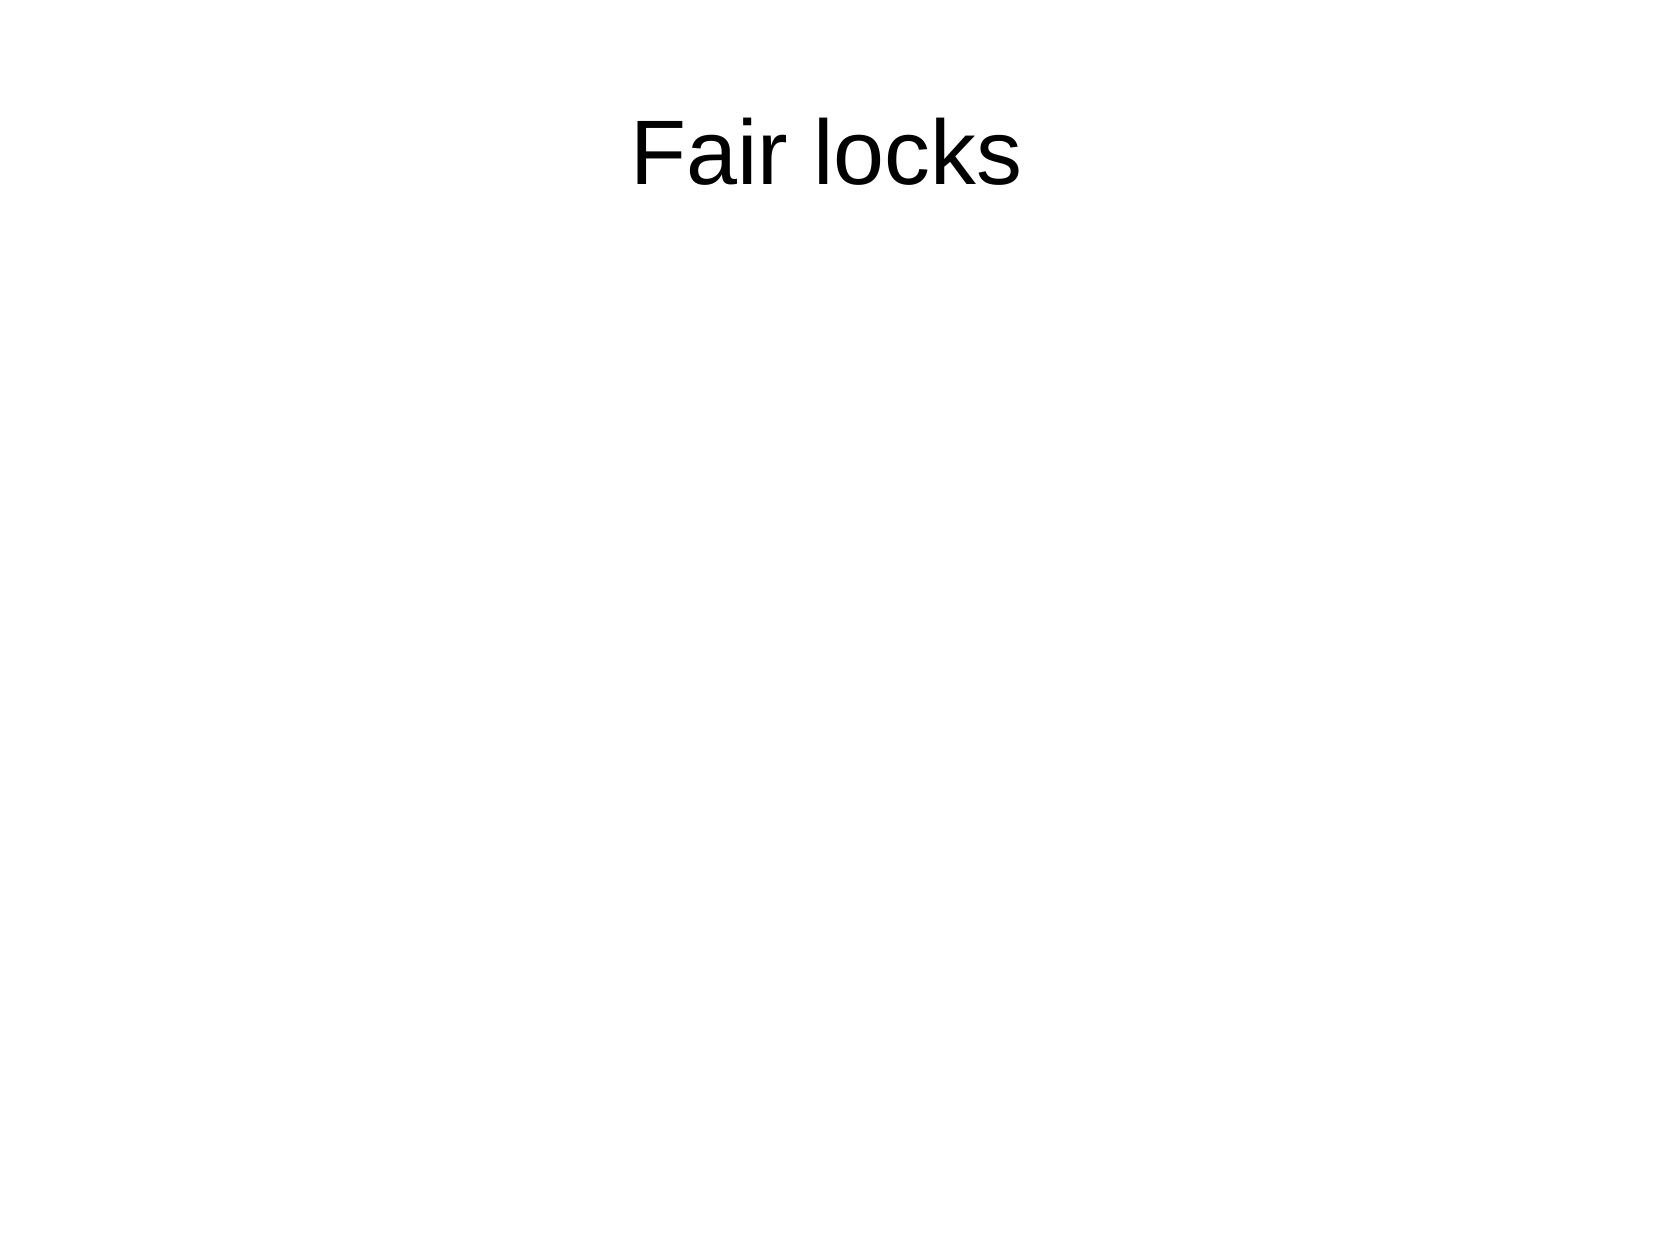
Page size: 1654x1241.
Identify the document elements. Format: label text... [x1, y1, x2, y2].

title Fair locks [82, 49, 1571, 257]
